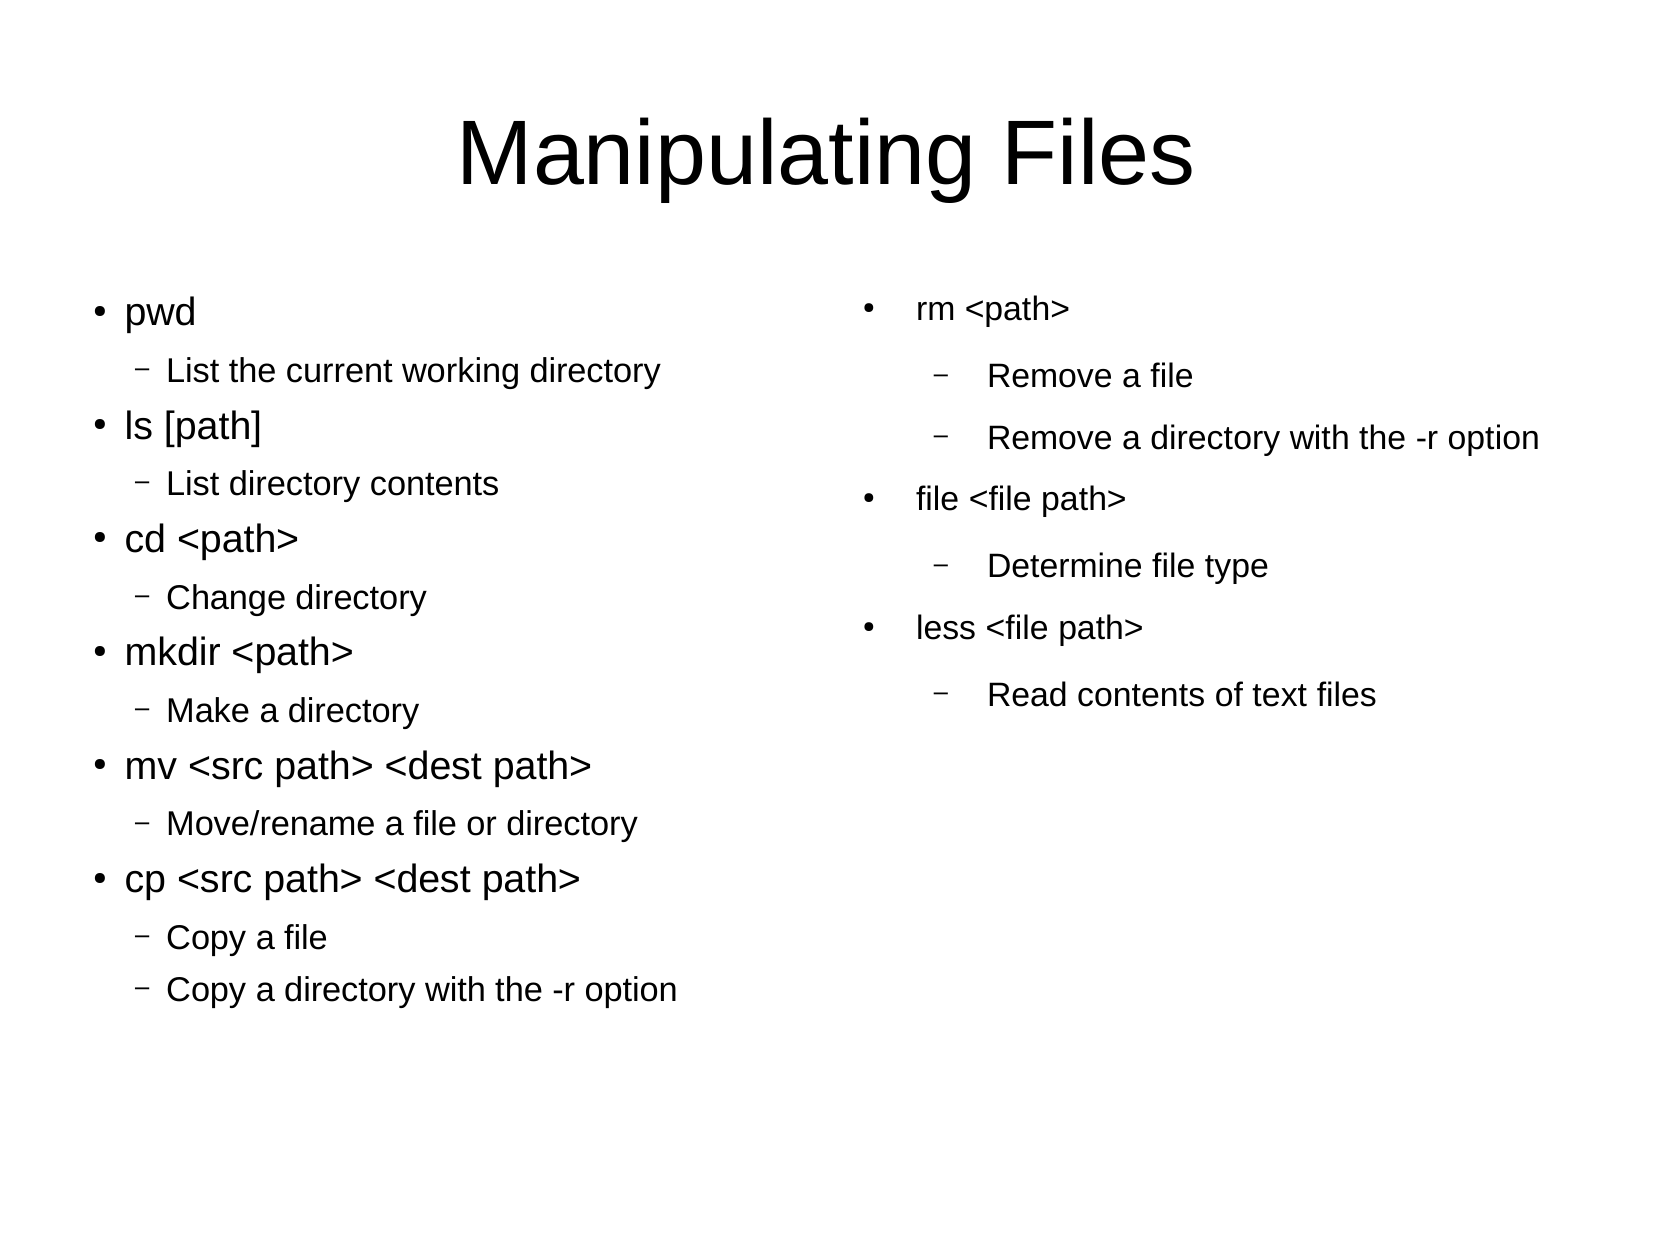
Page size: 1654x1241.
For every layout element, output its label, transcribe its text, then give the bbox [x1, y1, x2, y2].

title Manipulating Files [82, 49, 1571, 257]
list rm <path> Remove a file Remove a directory with the -r option file <file path> Determine file type less <file path> Read contents of text files [845, 290, 1572, 1010]
list pwd List the current working directory ls [path] List directory contents cd <path> Change directory mkdir <path> Make a directory mv <src path> <dest path> Move/rename a file or directory cp <src path> <dest path> Copy a file Copy a directory with the -r option [82, 290, 809, 1010]
